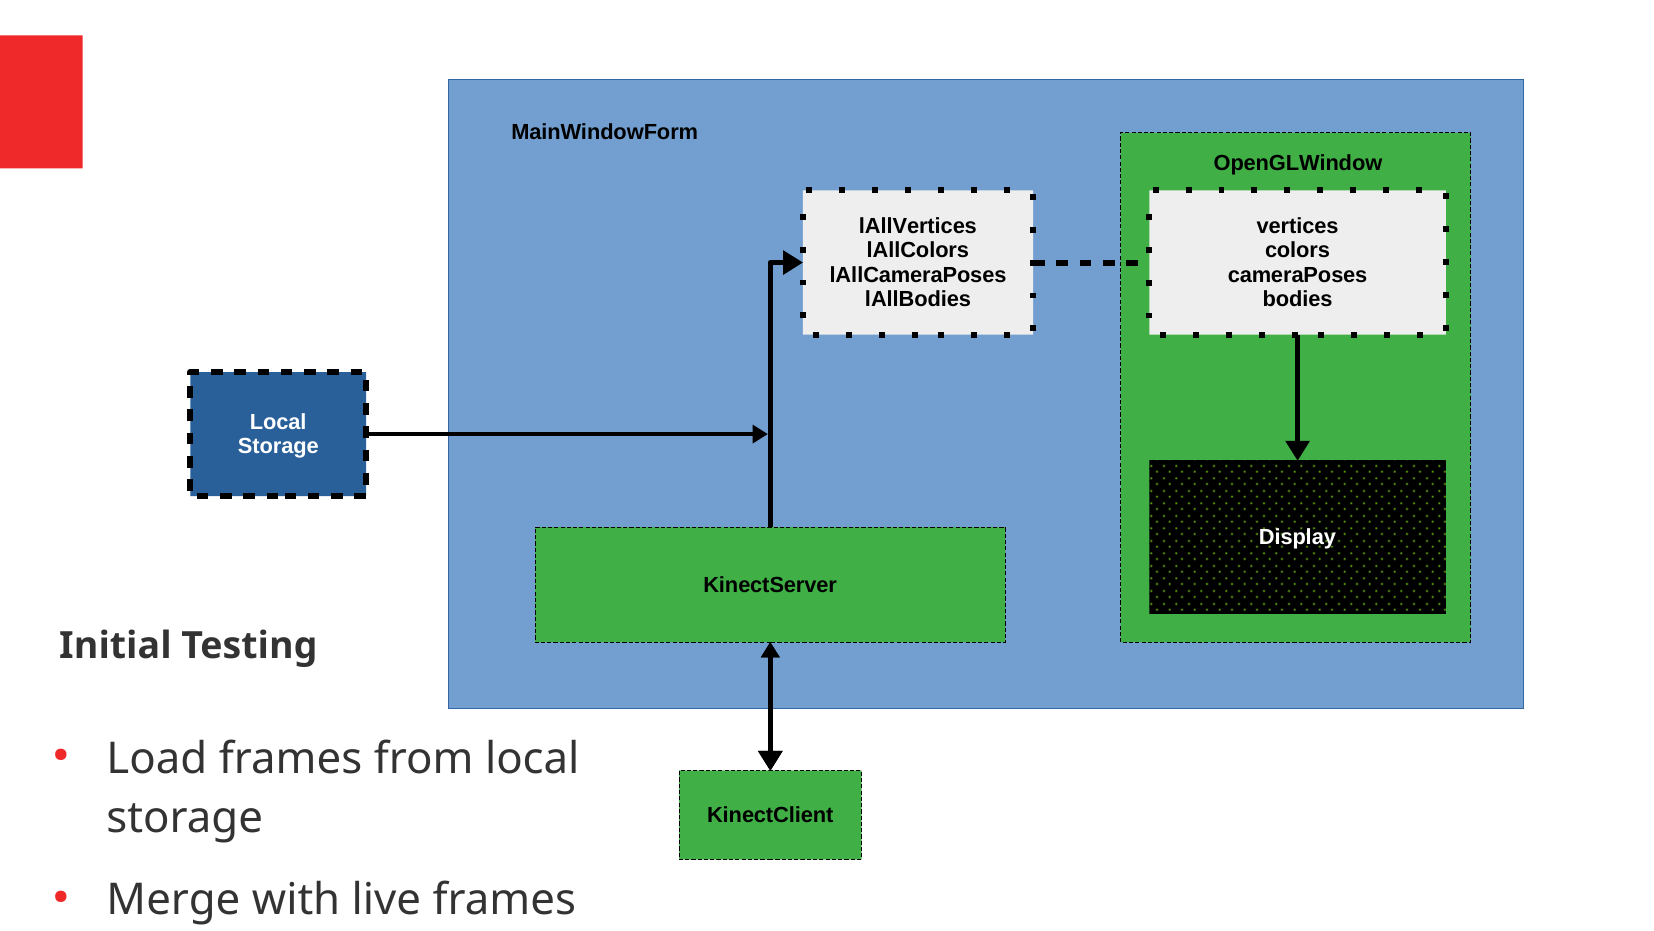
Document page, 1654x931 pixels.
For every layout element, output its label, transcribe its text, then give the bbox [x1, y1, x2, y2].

text_box lAllVertices lAllColors lAllCameraPoses lAllBodies [802, 190, 1034, 335]
text_box KinectServer [535, 527, 1006, 643]
text_box Display [1149, 460, 1446, 614]
text_box vertices colors cameraPoses bodies [1149, 190, 1446, 335]
list Load frames from local storage Merge with live frames [35, 726, 627, 931]
text_box OpenGLWindow [1197, 150, 1399, 176]
text_box MainWindowForm [472, 119, 737, 169]
title Initial Testing [59, 566, 497, 723]
text_box Local Storage [190, 372, 367, 497]
text_box KinectClient [679, 770, 862, 860]
text_box [448, 79, 1524, 709]
text_box [448, 435, 769, 709]
